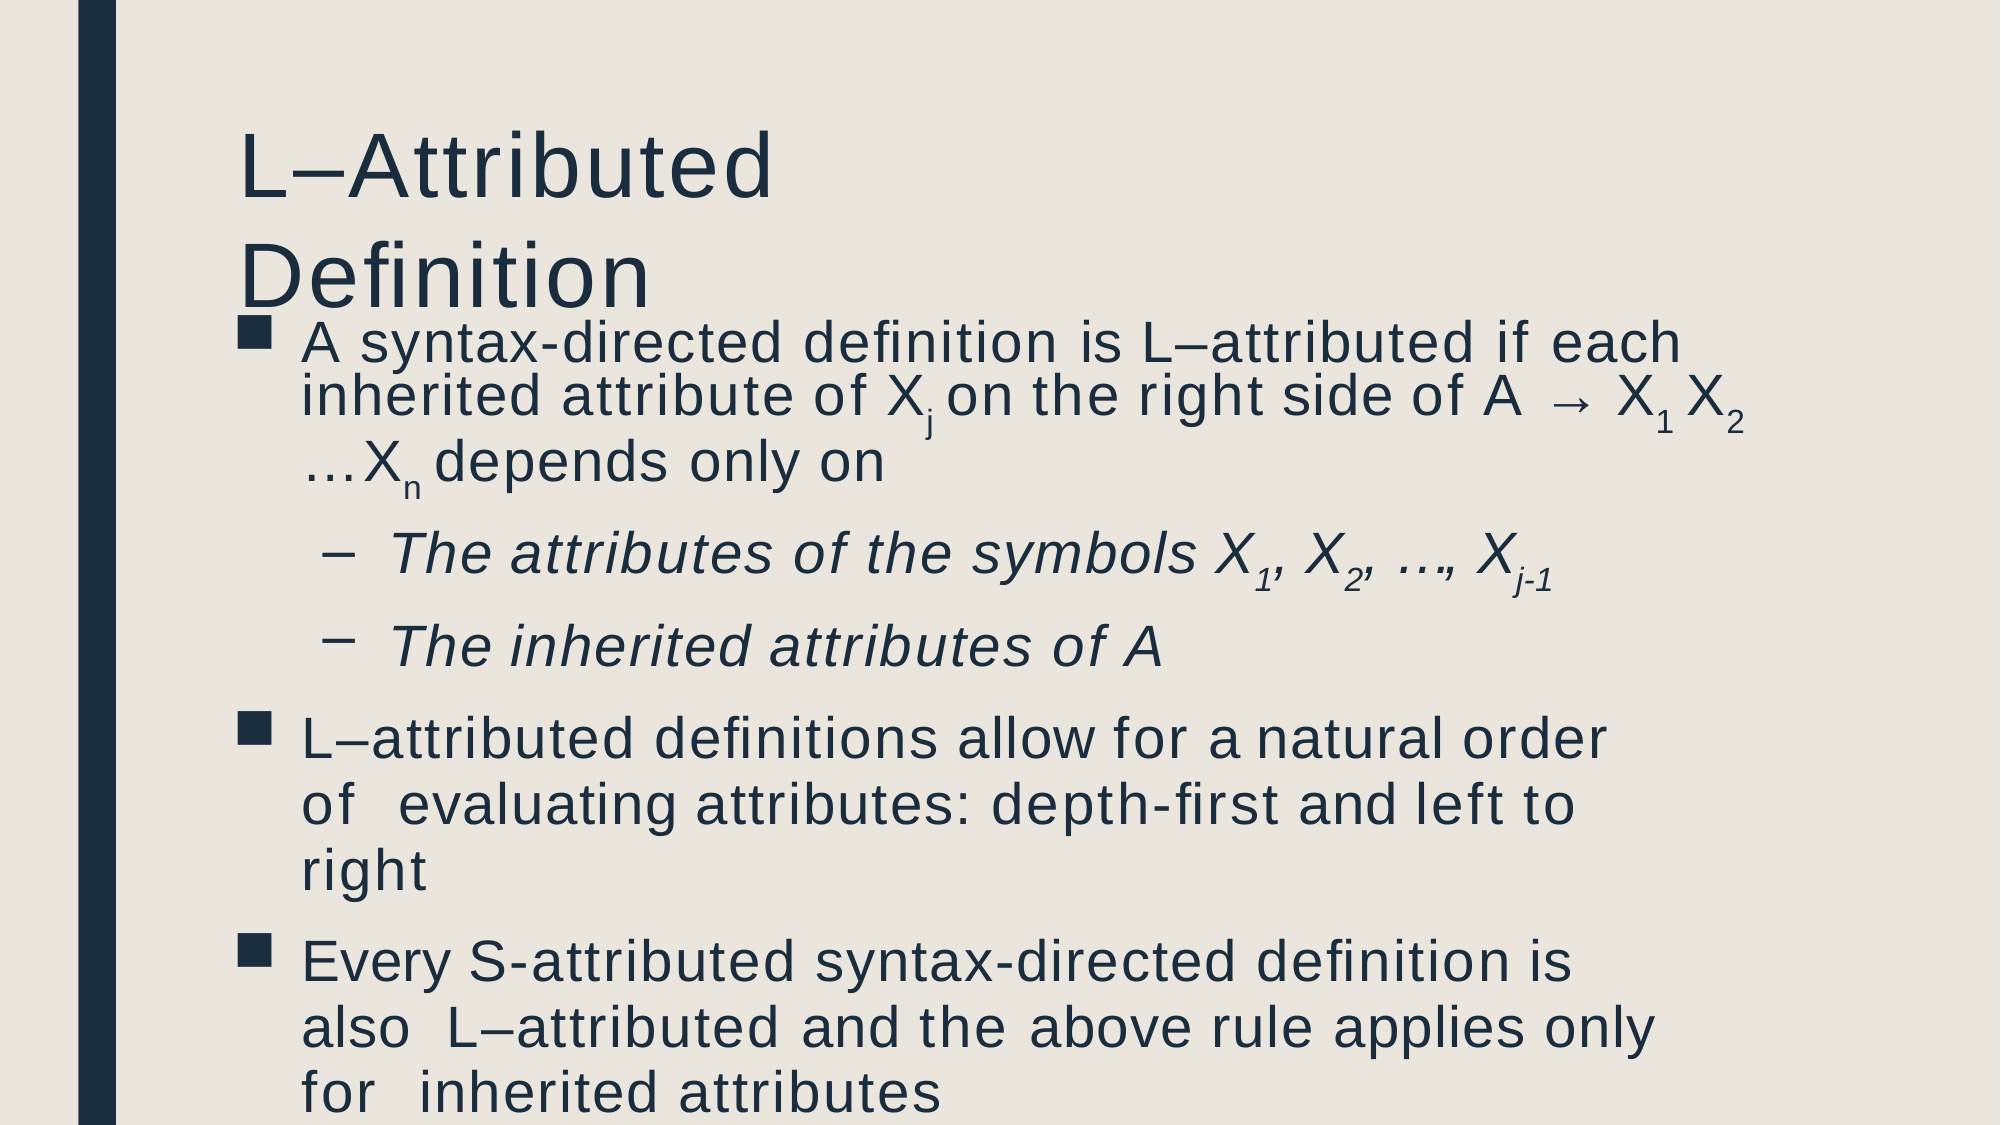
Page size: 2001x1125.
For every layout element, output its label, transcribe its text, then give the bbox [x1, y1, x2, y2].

text_box A syntax-directed deﬁnition is L–attributed if each inherited attribute of Xj on the right side of A → X1 X2 … Xn depends only on The attributes of the symbols X1, X2, …, Xj-1 The inherited attributes of A L–attributed deﬁnitions allow for a natural order of evaluating attributes: depth-ﬁrst and left to right Every S-attributed syntax-directed deﬁnition is also L–attributed and the above rule applies only for inherited attributes [228, 300, 1776, 1125]
title L–Attributed Deﬁnition [236, 103, 1219, 300]
